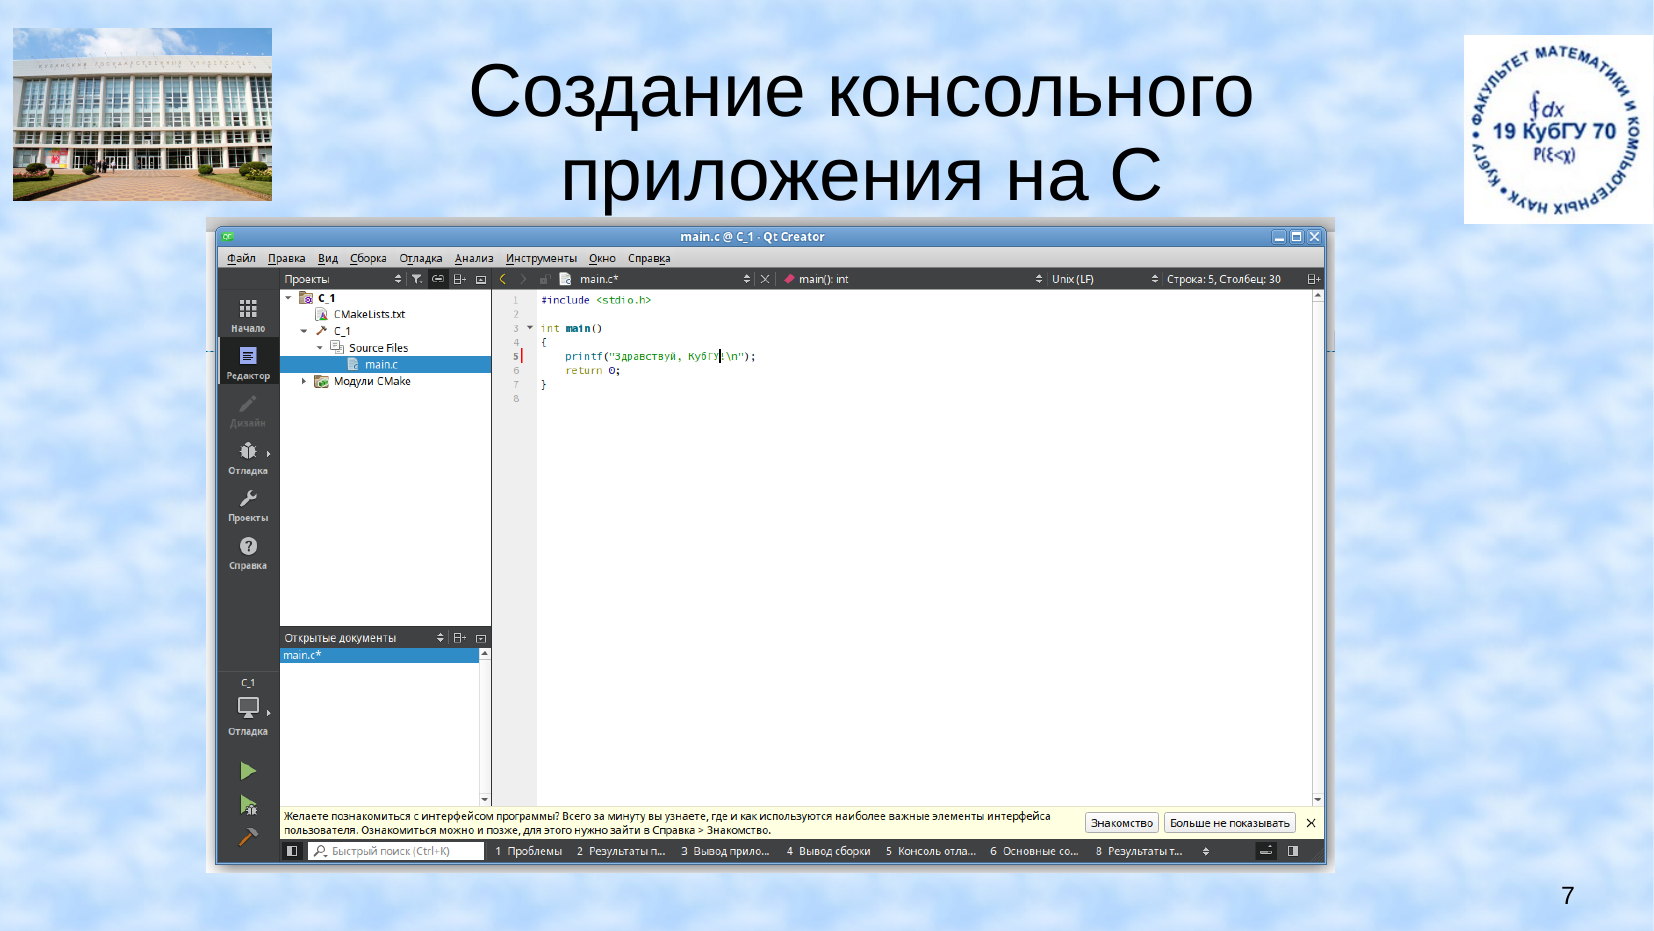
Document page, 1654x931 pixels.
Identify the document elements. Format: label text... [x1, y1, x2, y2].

picture [0, 0, 1654, 931]
subtitle [70, 202, 1560, 928]
text_box <номер> [1552, 874, 1654, 922]
title Создание консольного приложения на С [271, 11, 1453, 202]
picture [206, 217, 1335, 873]
